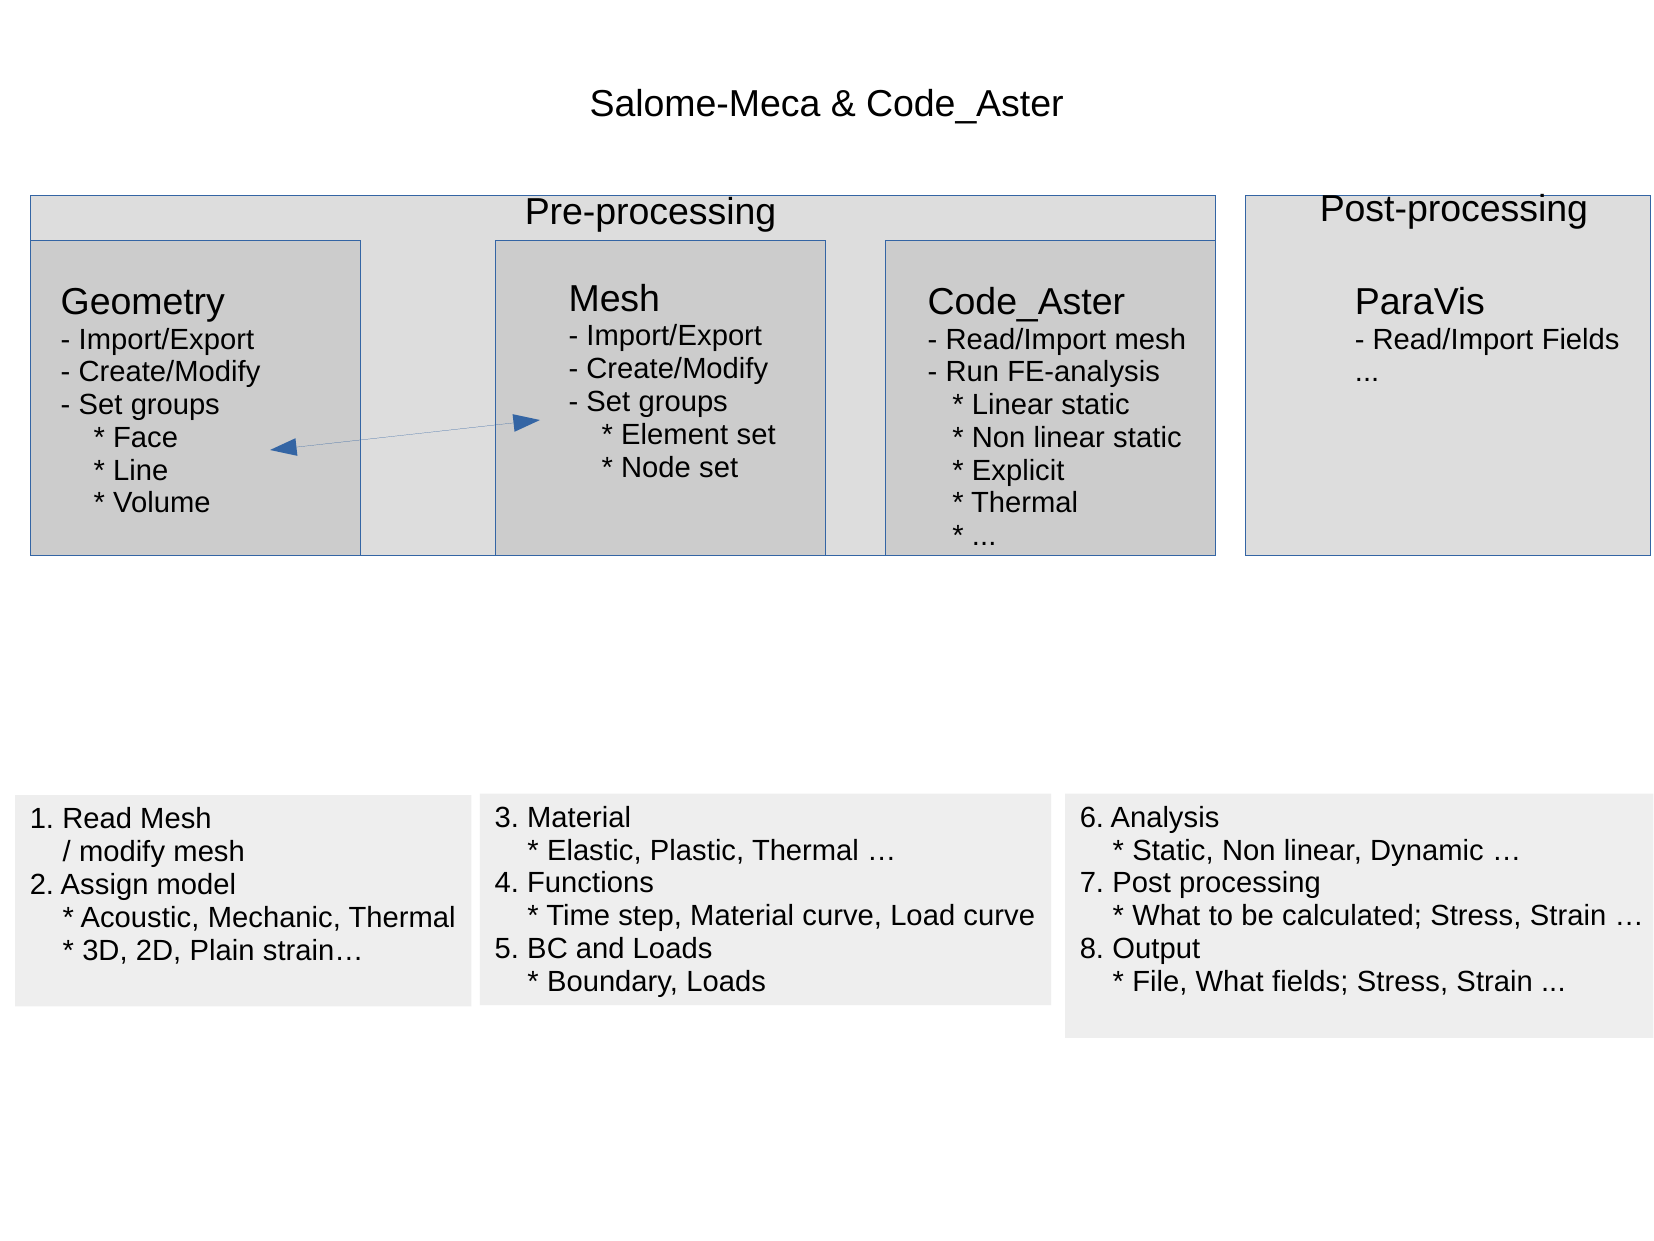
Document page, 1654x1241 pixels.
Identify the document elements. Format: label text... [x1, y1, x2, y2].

text_box [1245, 195, 1651, 556]
text_box Pre-processing [510, 183, 792, 241]
text_box Post-processing [1305, 180, 1603, 237]
text_box Mesh - Import/Export - Create/Modify - Set groups * Element set * Node set [553, 270, 792, 491]
text_box 1. Read Mesh / modify mesh 2. Assign model * Acoustic, Mechanic, Thermal * 3D, 2D, Plain strain… [15, 795, 472, 1007]
text_box [30, 195, 1216, 556]
text_box Salome-Meca & Code_Aster [574, 75, 1079, 132]
text_box ParaVis - Read/Import Fields ... [1340, 273, 1636, 396]
text_box 3. Material * Elastic, Plastic, Thermal … 4. Functions * Time step, Material curve, Load curve 5. BC and Loads * Boundary, Loads [479, 793, 1051, 1006]
text_box 6. Analysis * Static, Non linear, Dynamic … 7. Post processing * What to be calculated; Stress, Strain … 8. Output * File, What fields; Stress, Strain ... [1065, 793, 1654, 1038]
text_box Geometry - Import/Export - Create/Modify - Set groups * Face * Line * Volume [45, 273, 276, 602]
text_box Code_Aster - Read/Import mesh - Run FE-analysis * Linear static * Non linear static * Explicit * Thermal * ... [912, 273, 1203, 593]
